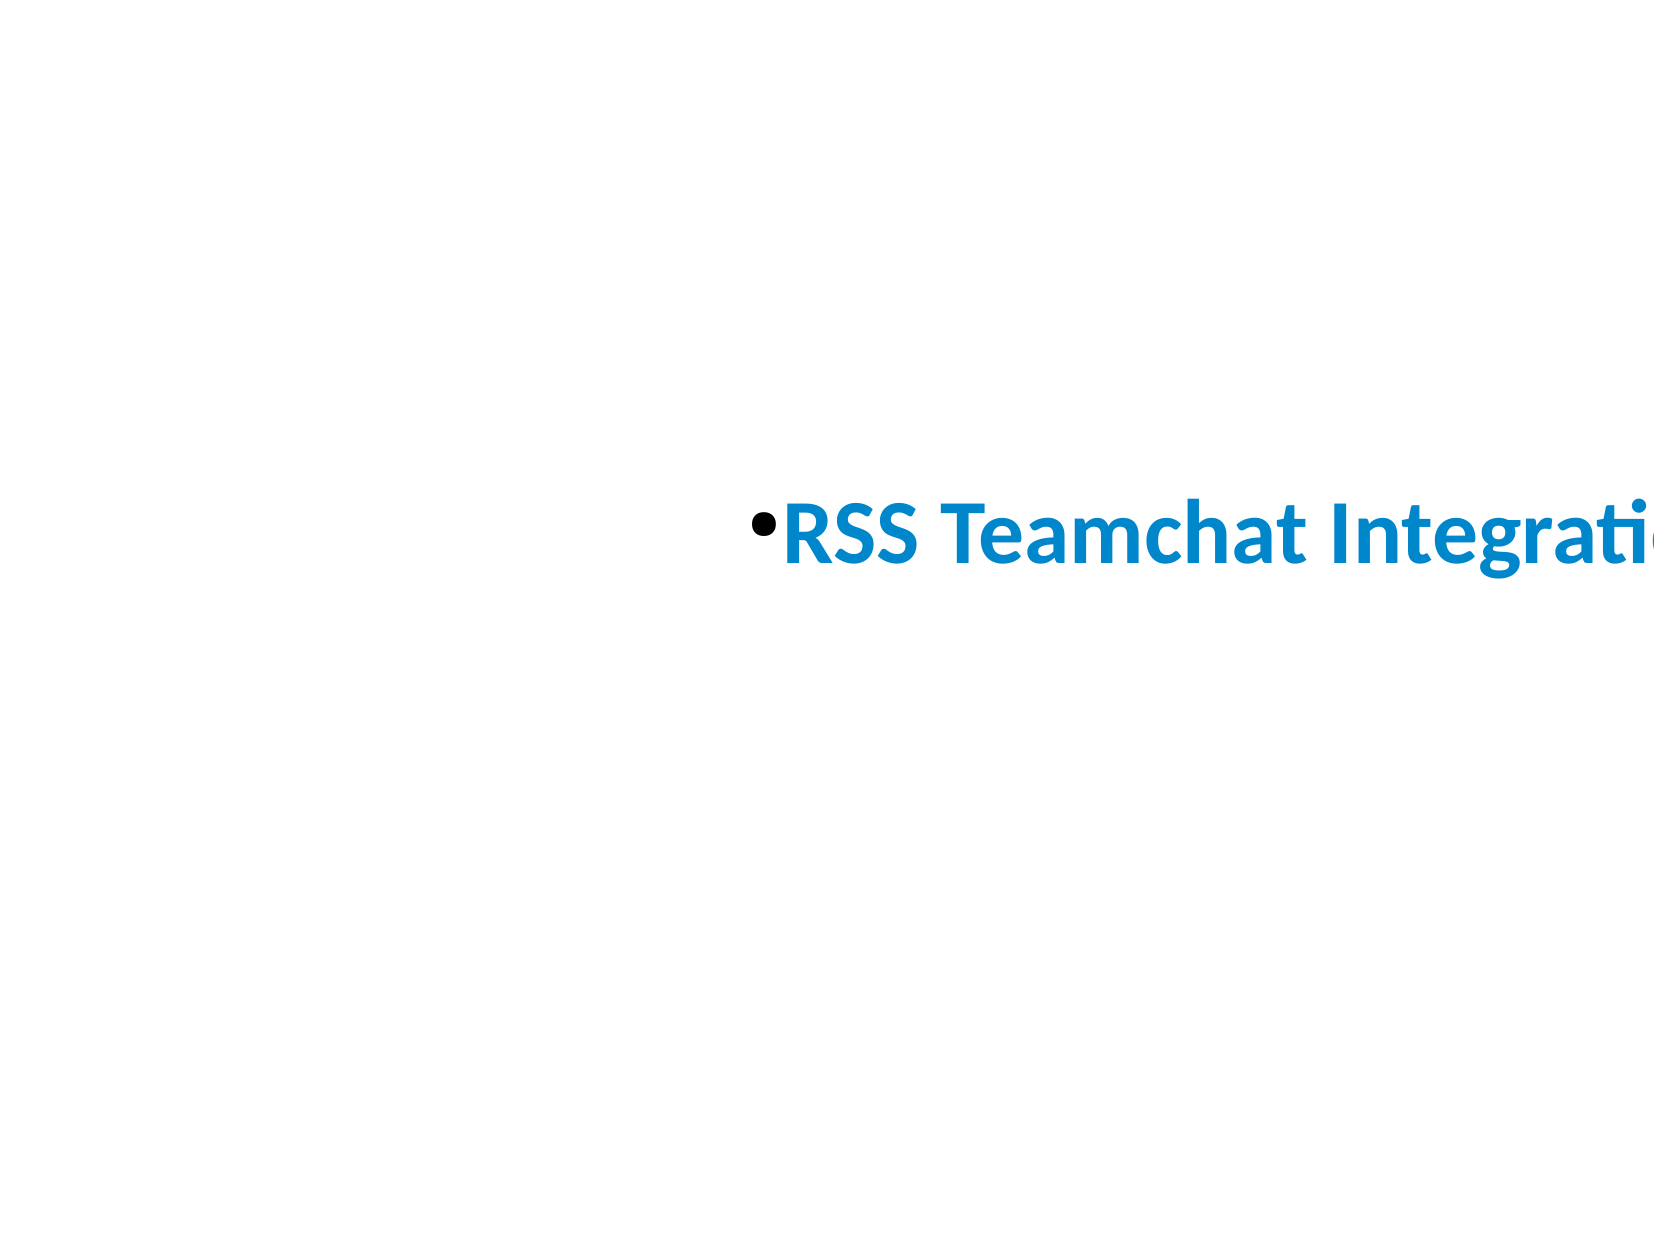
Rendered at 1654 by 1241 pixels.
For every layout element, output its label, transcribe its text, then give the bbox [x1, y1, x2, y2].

text_box RSS Teamchat Integration [747, 422, 1654, 631]
